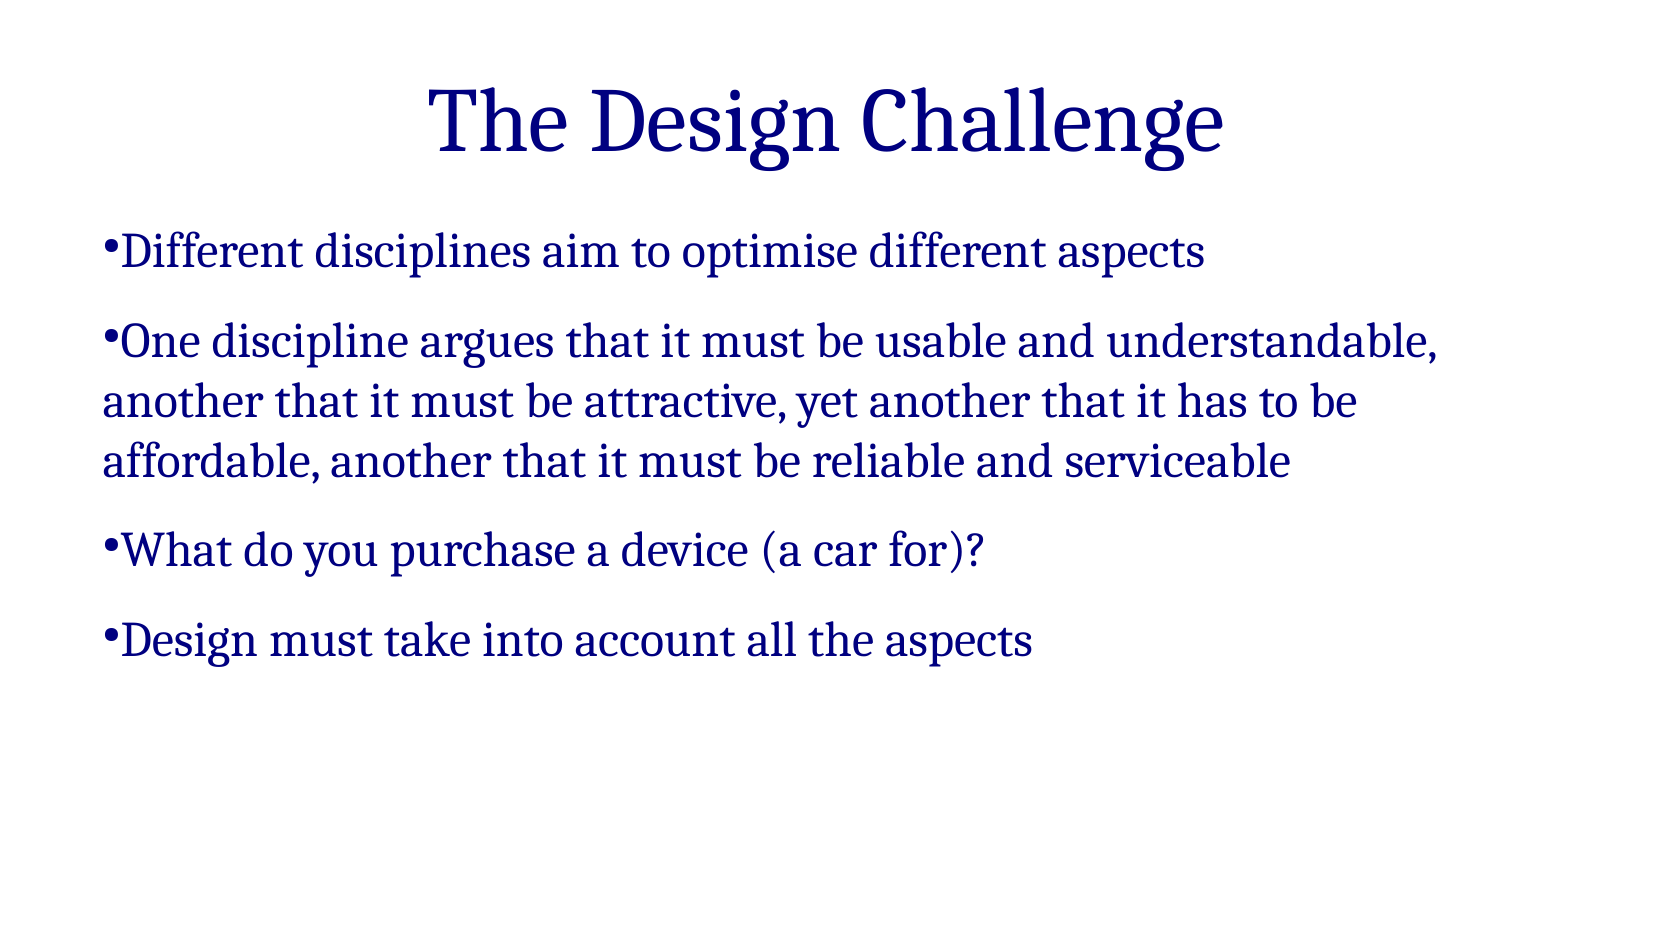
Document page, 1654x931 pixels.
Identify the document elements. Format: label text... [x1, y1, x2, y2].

title The Design Challenge [82, 37, 1571, 193]
list Different disciplines aim to optimise different aspects One discipline argues that it must be usable and understandable, another that it must be attractive, yet another that it has to be affordable, another that it must be reliable and serviceable What do you purchase a device (a car for)? Design must take into account all the aspects [102, 217, 1560, 758]
